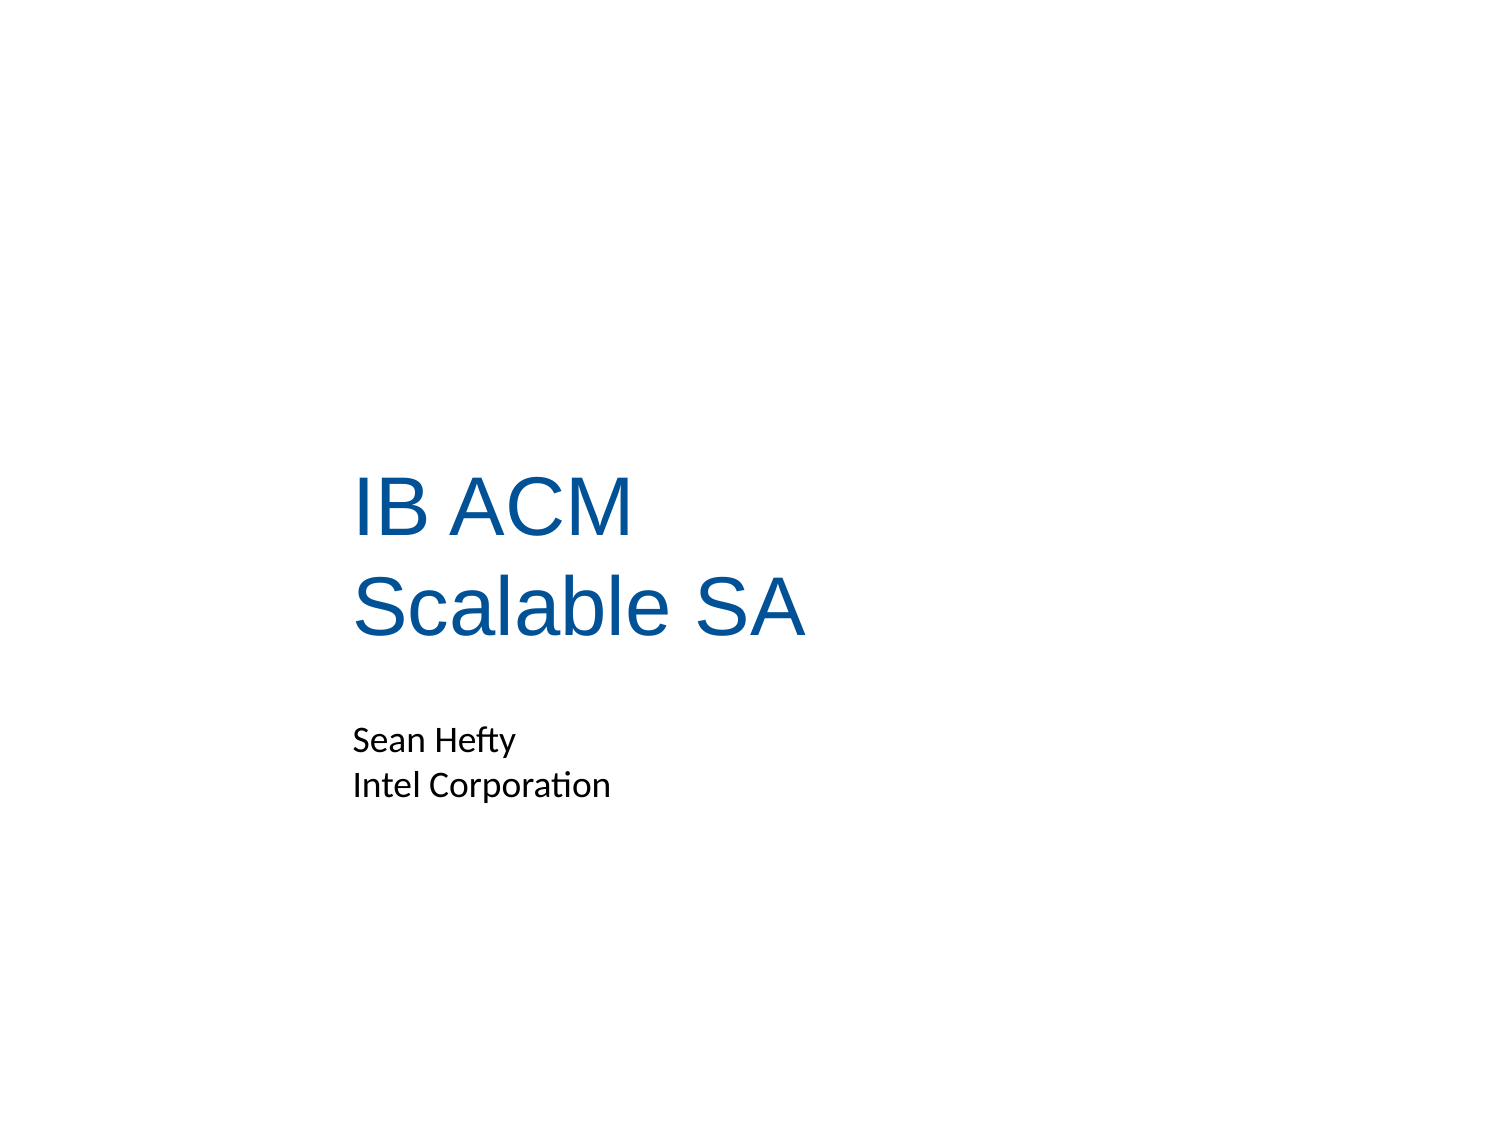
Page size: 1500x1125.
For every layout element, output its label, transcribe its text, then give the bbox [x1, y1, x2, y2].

text_box Sean Hefty Intel Corporation [337, 699, 1425, 875]
title IB ACM Scalable SA [337, 437, 1463, 692]
